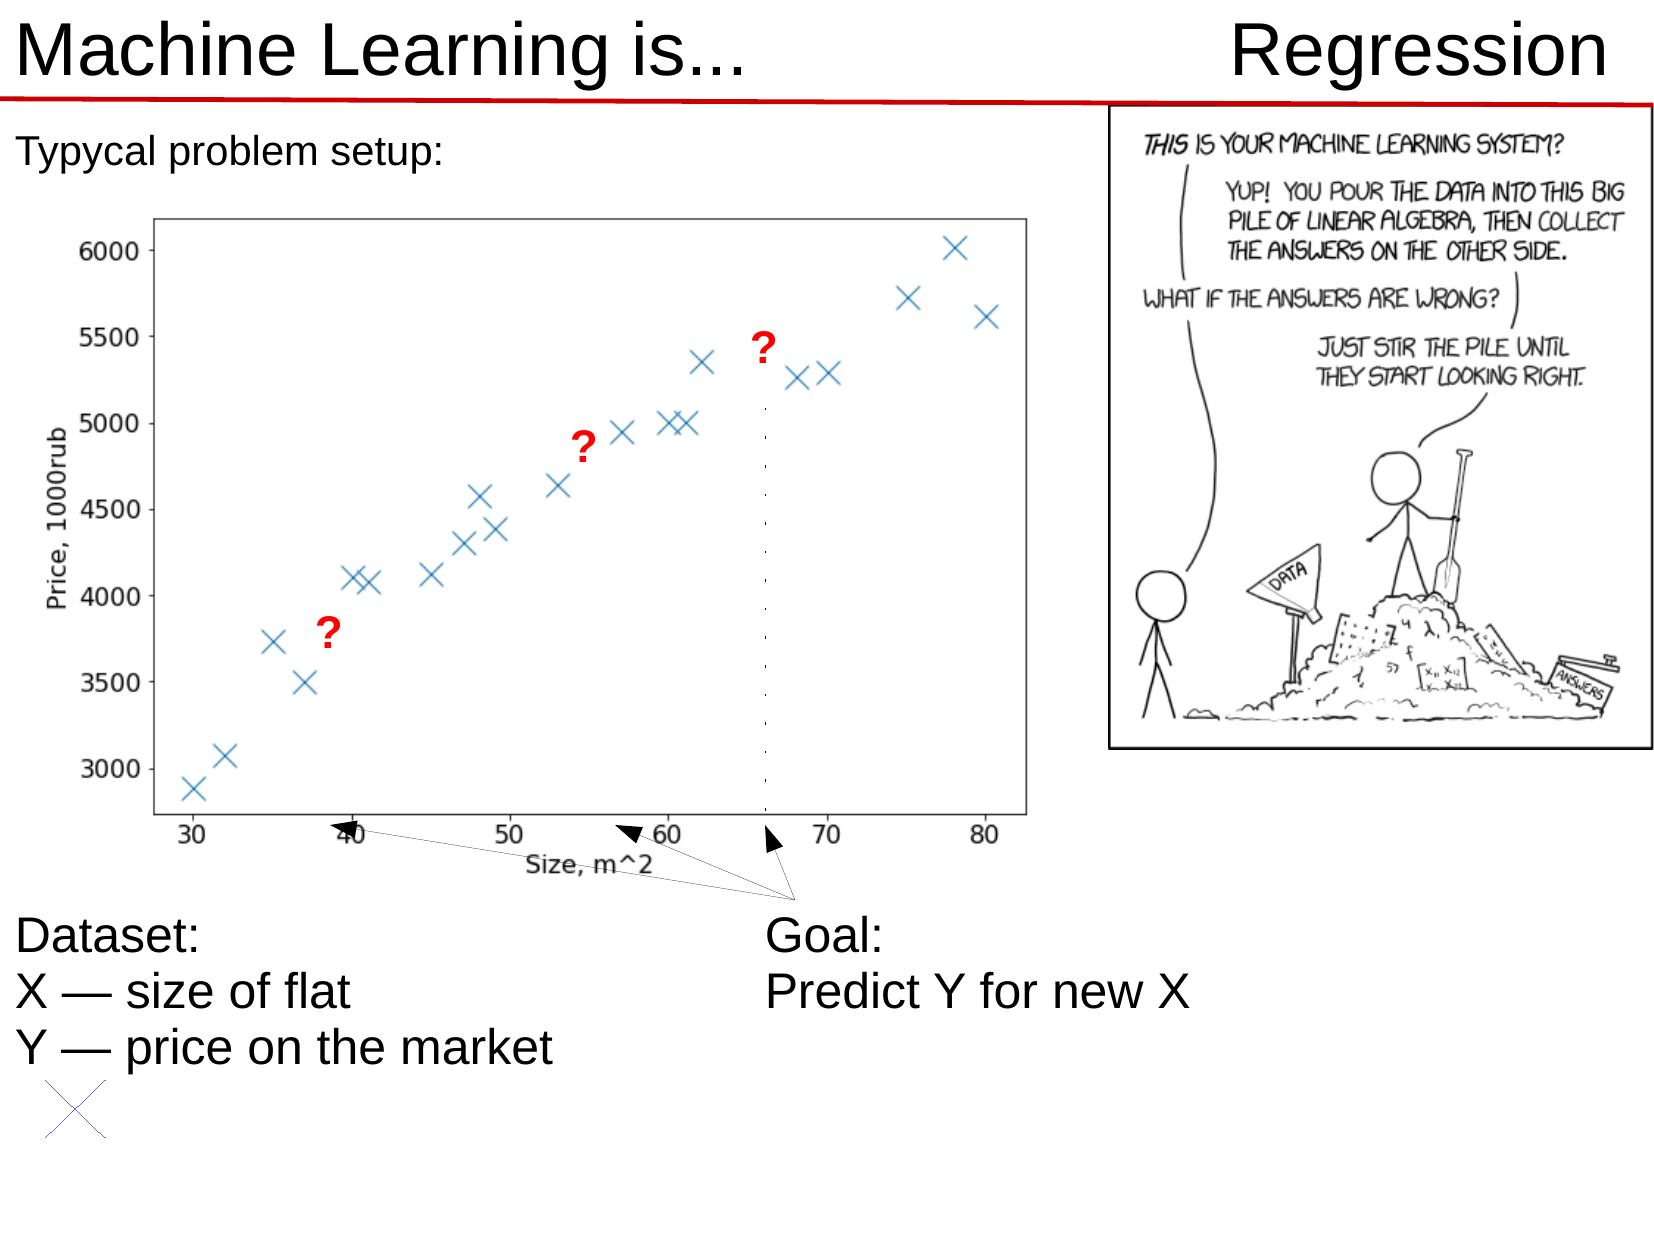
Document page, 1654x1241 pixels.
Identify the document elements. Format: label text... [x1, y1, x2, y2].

text_box Typycal problem setup: [0, 120, 931, 182]
text_box ? [555, 413, 691, 511]
text_box Regression [1215, 0, 1651, 183]
text_box Machine Learning is... [0, 0, 1215, 99]
text_box Goal: Predict Y for new X [750, 900, 1246, 1027]
text_box ? [735, 315, 871, 412]
text_box Dataset: X — size of flat Y — price on the market [0, 900, 601, 1138]
picture [1108, 106, 1654, 751]
picture [30, 206, 1043, 901]
text_box ? [300, 600, 436, 697]
